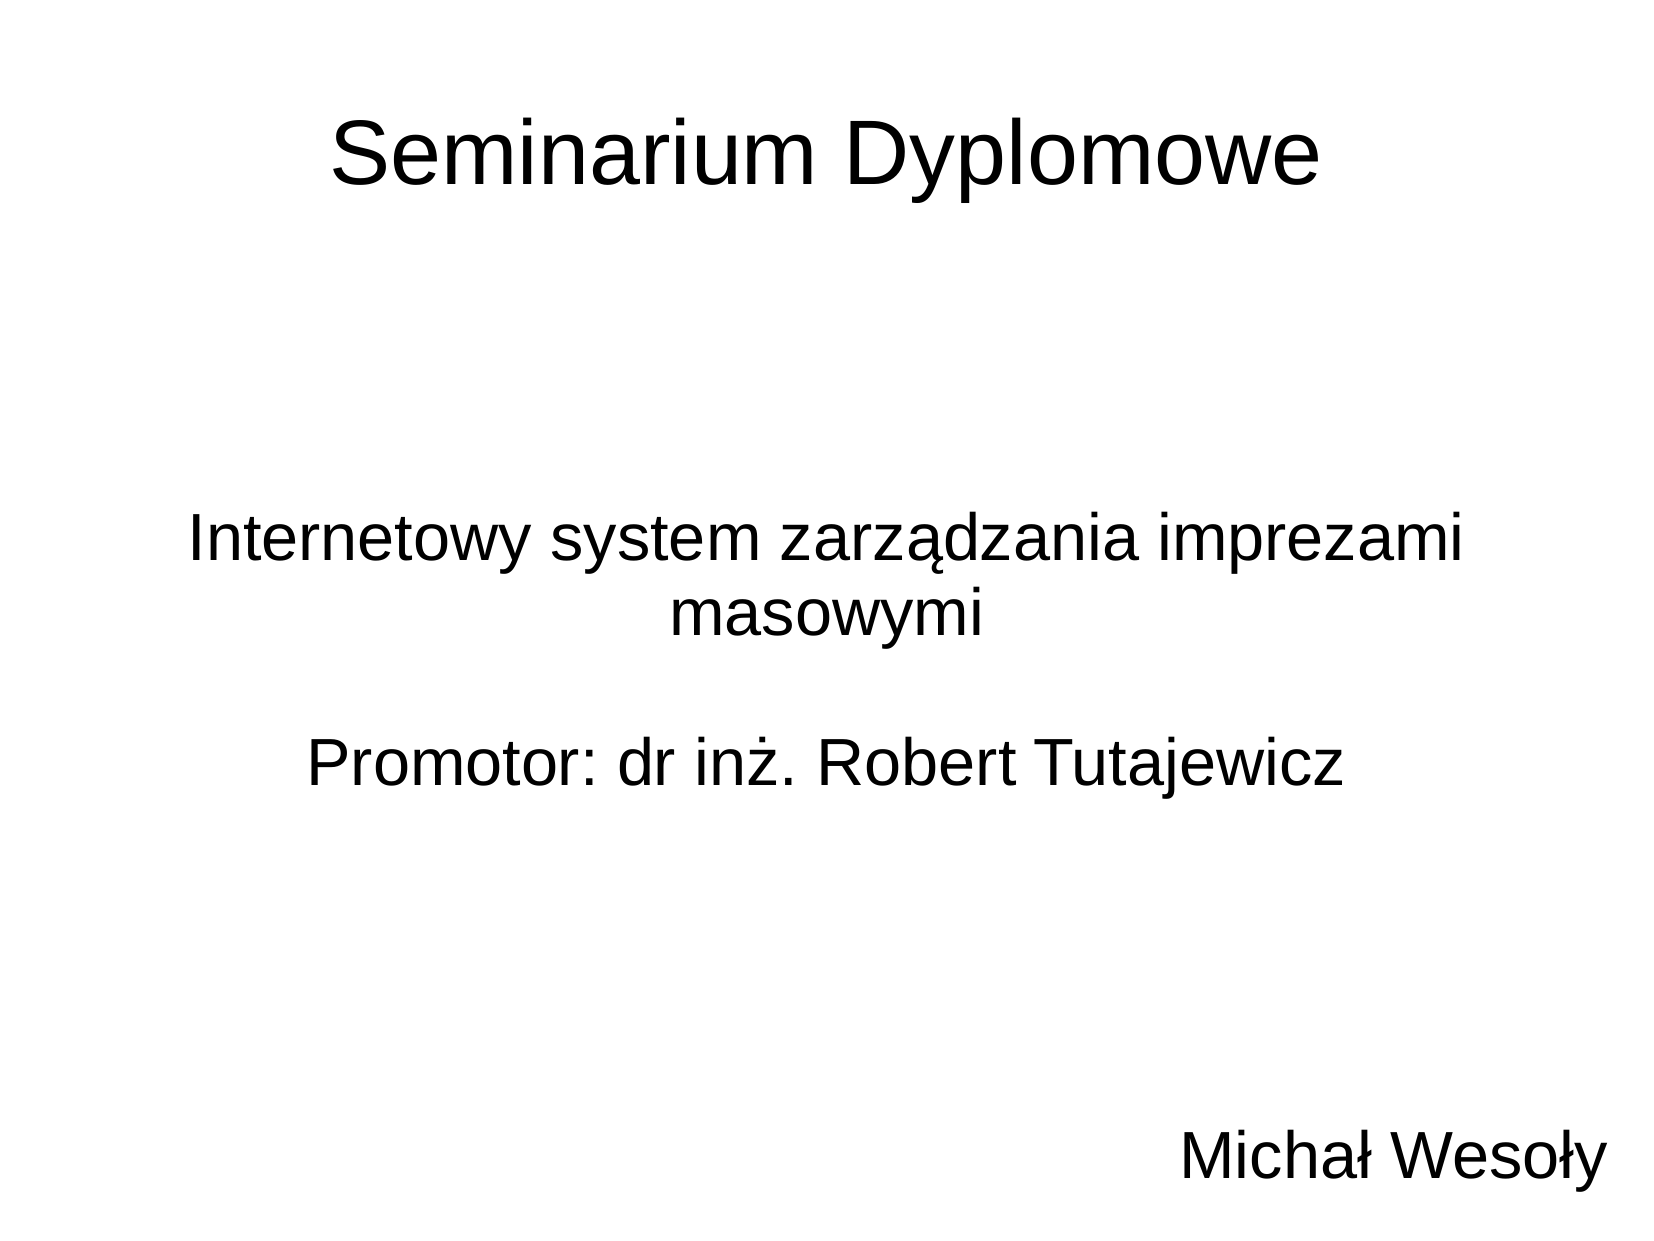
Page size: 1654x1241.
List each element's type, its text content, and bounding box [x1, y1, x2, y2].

subtitle Internetowy system zarządzania imprezami masowymi Promotor: dr inż. Robert Tutajewicz [82, 290, 1571, 1010]
text_box Michał Wesoły [1020, 1095, 1609, 1216]
title Seminarium Dyplomowe [82, 49, 1571, 257]
